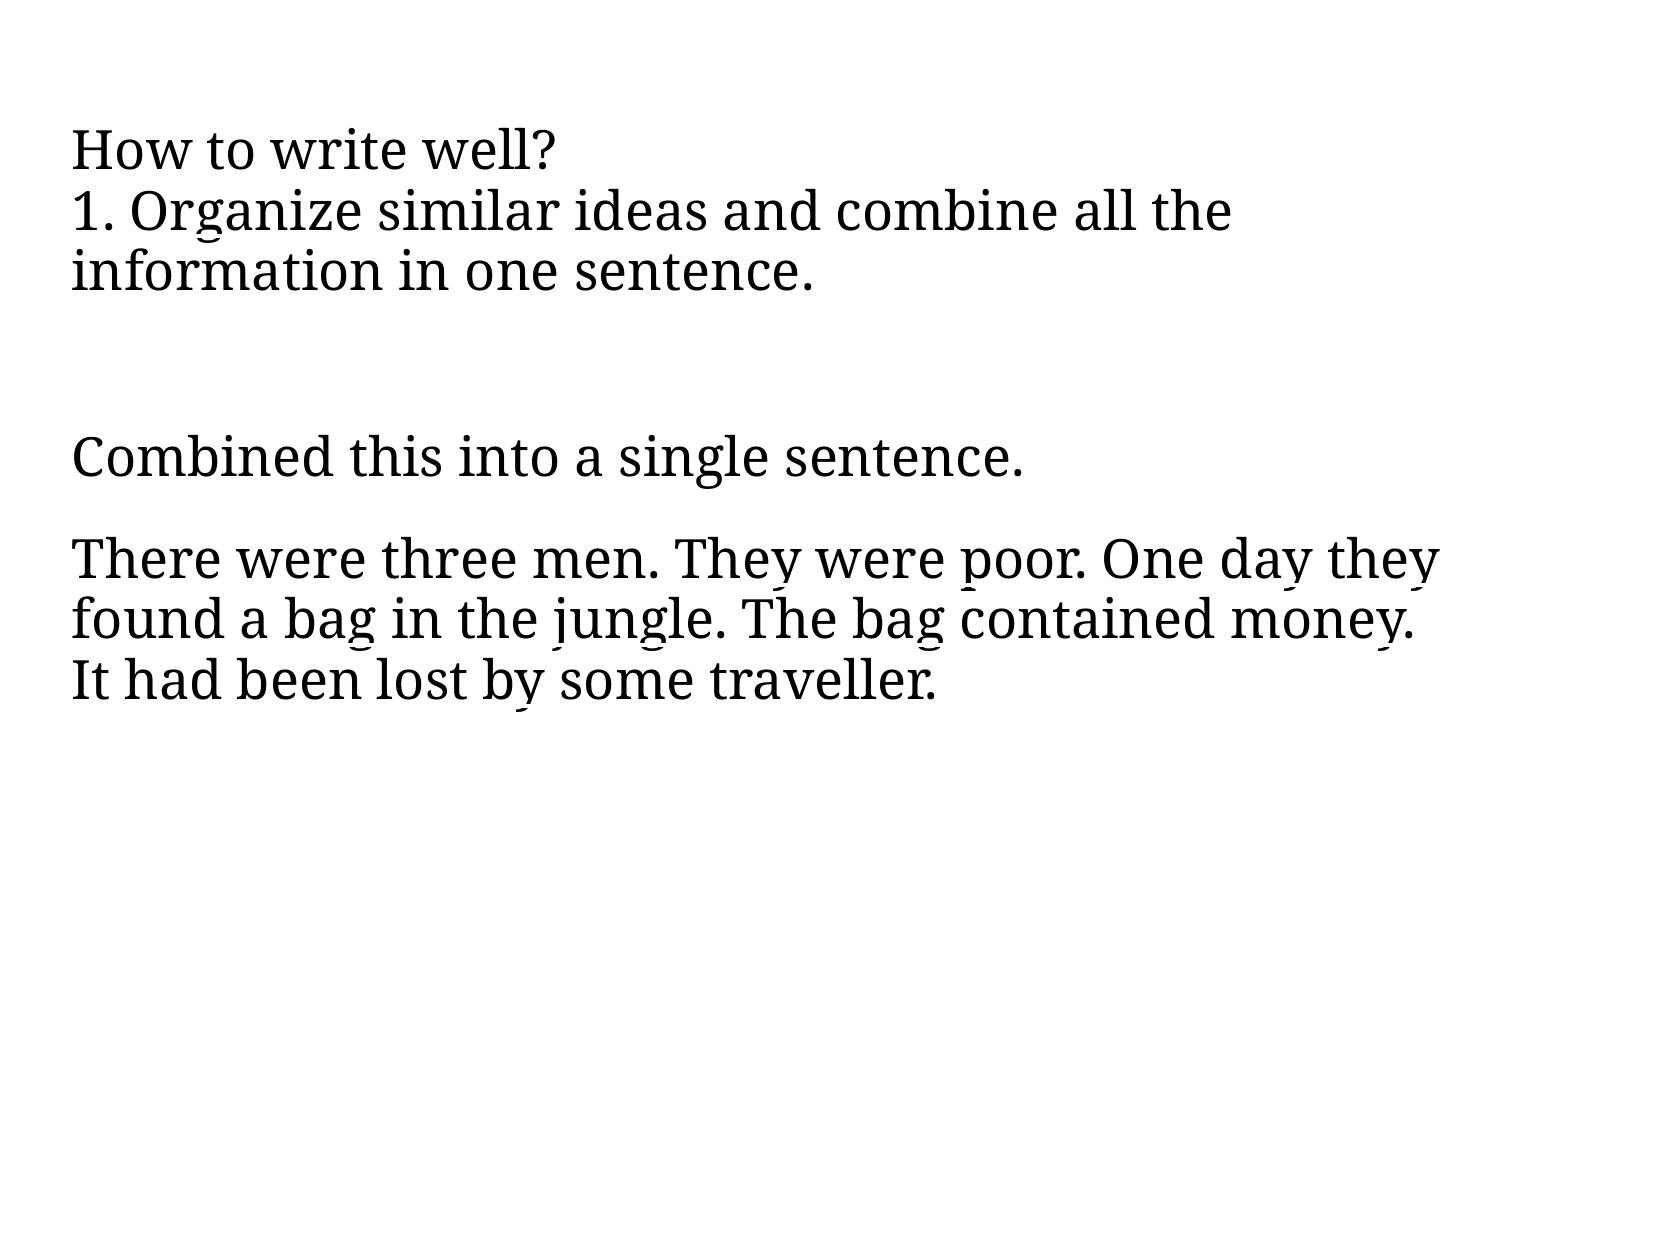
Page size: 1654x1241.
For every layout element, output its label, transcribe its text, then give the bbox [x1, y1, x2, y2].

text_box How to write well? 1. Organize similar ideas and combine all the information in one sentence. Combined this into a single sentence. There were three men. They were poor. One day they found a bag in the jungle. The bag contained money. It had been lost by some traveller. [71, 120, 1560, 1140]
